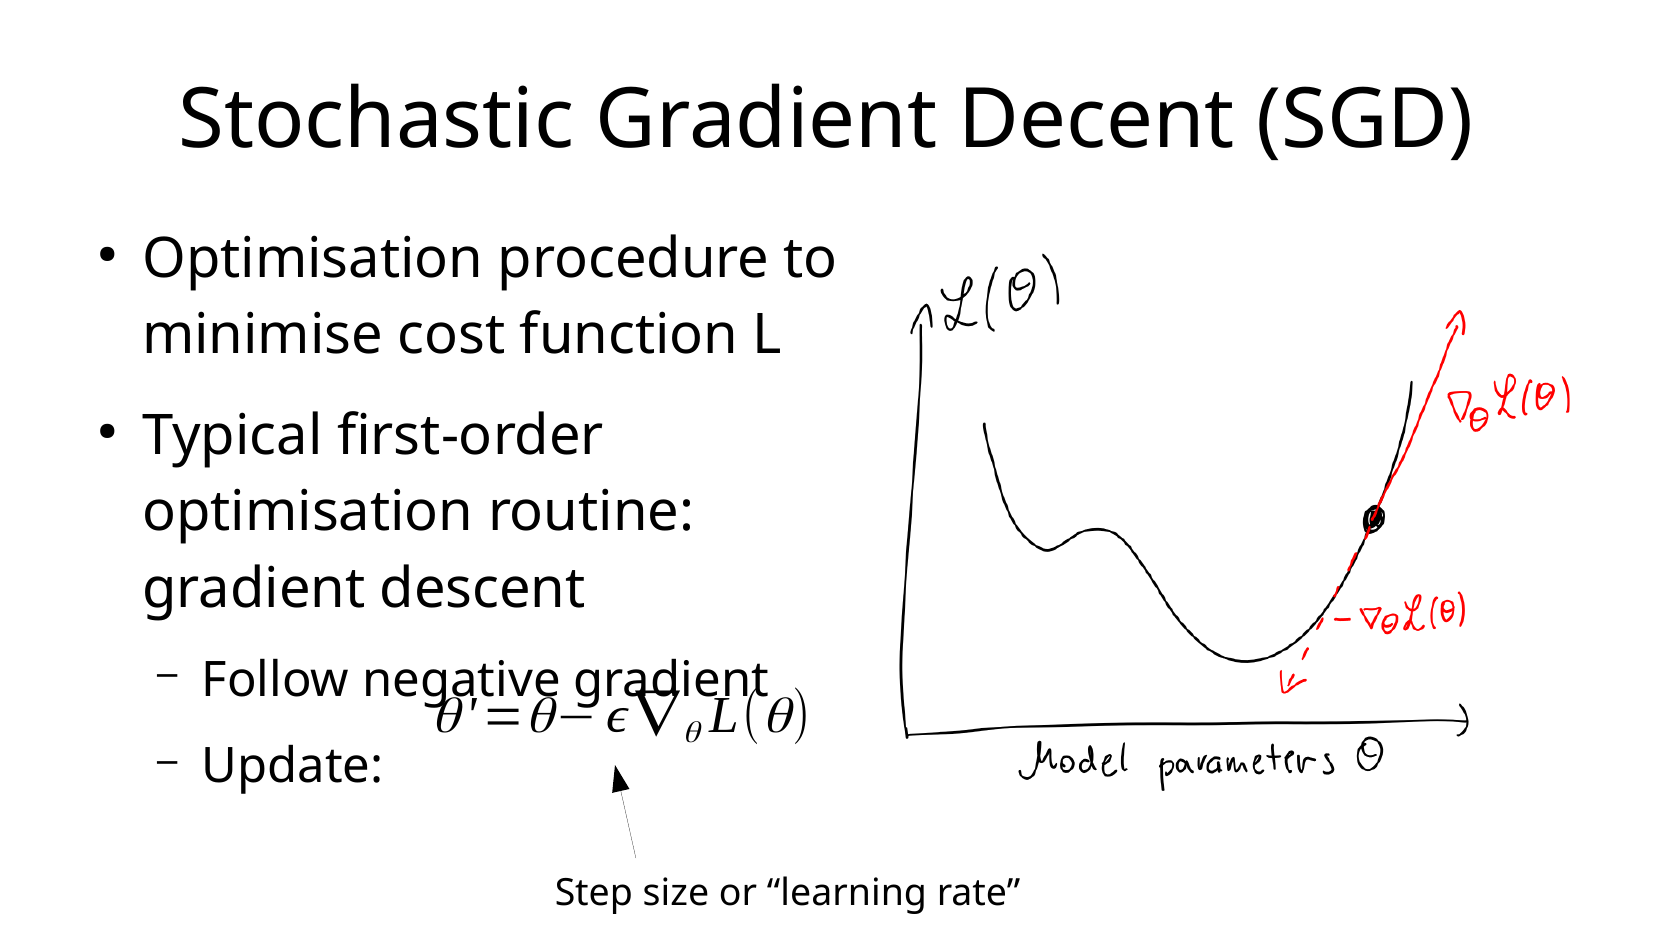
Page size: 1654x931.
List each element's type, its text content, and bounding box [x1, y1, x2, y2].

title Stochastic Gradient Decent (SGD) [82, 37, 1571, 193]
text_box Step size or “learning rate” [540, 858, 1014, 919]
chart [418, 684, 826, 748]
list Optimisation procedure to minimise cost function L Typical first-order optimisation routine: gradient descent Follow negative gradient Update: [82, 217, 856, 811]
picture [885, 224, 1590, 818]
